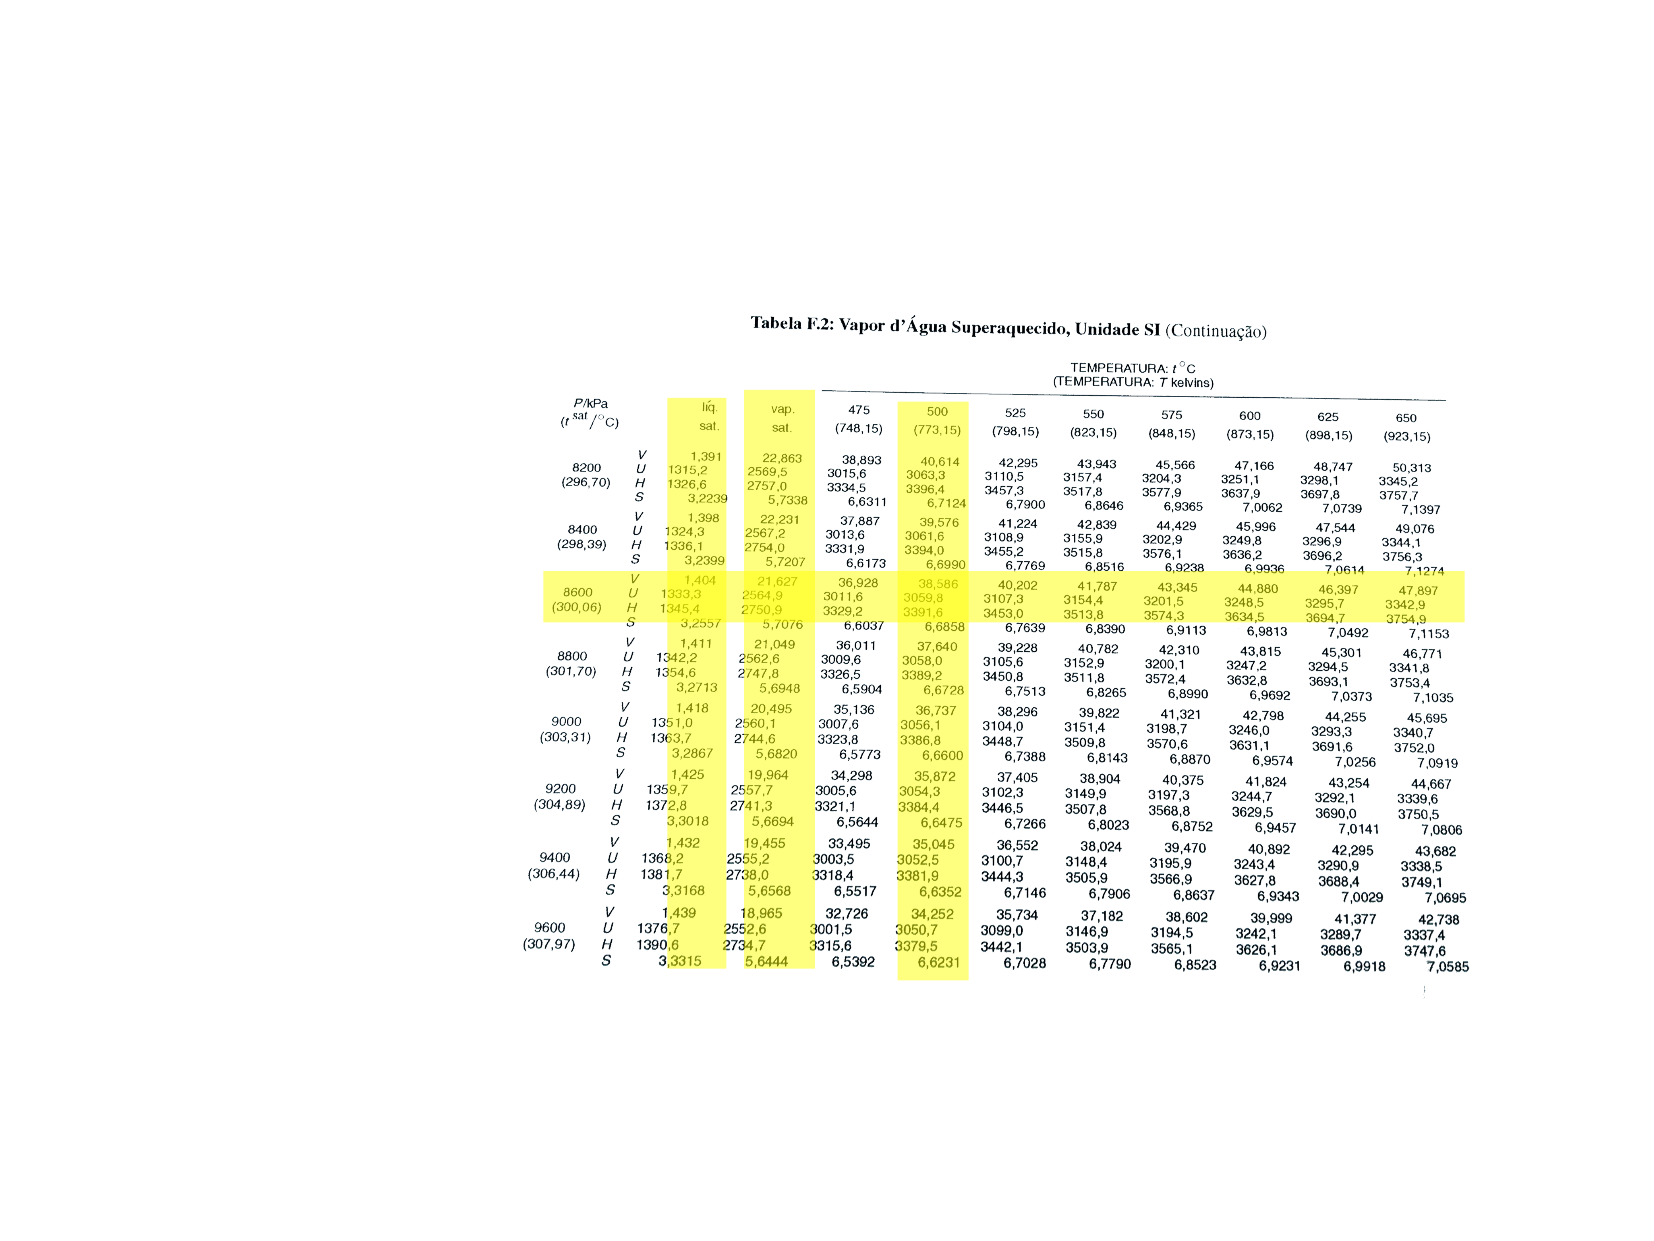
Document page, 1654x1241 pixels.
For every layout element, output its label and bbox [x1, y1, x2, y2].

picture [508, 295, 1513, 1018]
text_box [543, 389, 1465, 981]
